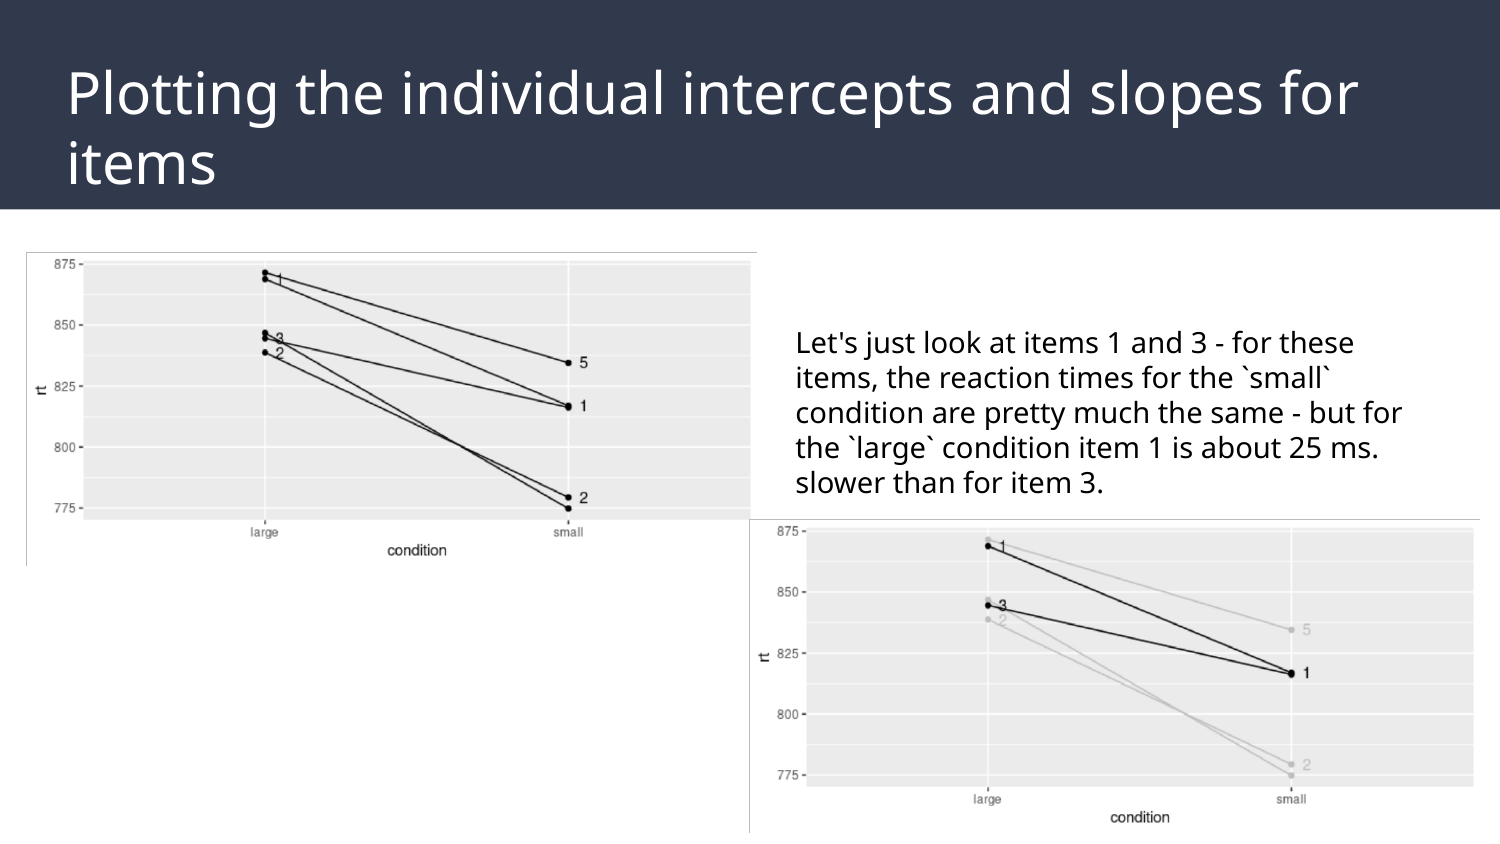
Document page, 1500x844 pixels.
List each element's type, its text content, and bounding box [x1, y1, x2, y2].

title Plotting the individual intercepts and slopes for items [51, 40, 1449, 144]
text_box Let's just look at items 1 and 3 - for these items, the reaction times for the `small` condition are pretty much the same - but for the `large` condition item 1 is about 25 ms. slower than for item 3. [780, 309, 1449, 519]
picture [26, 252, 1480, 833]
